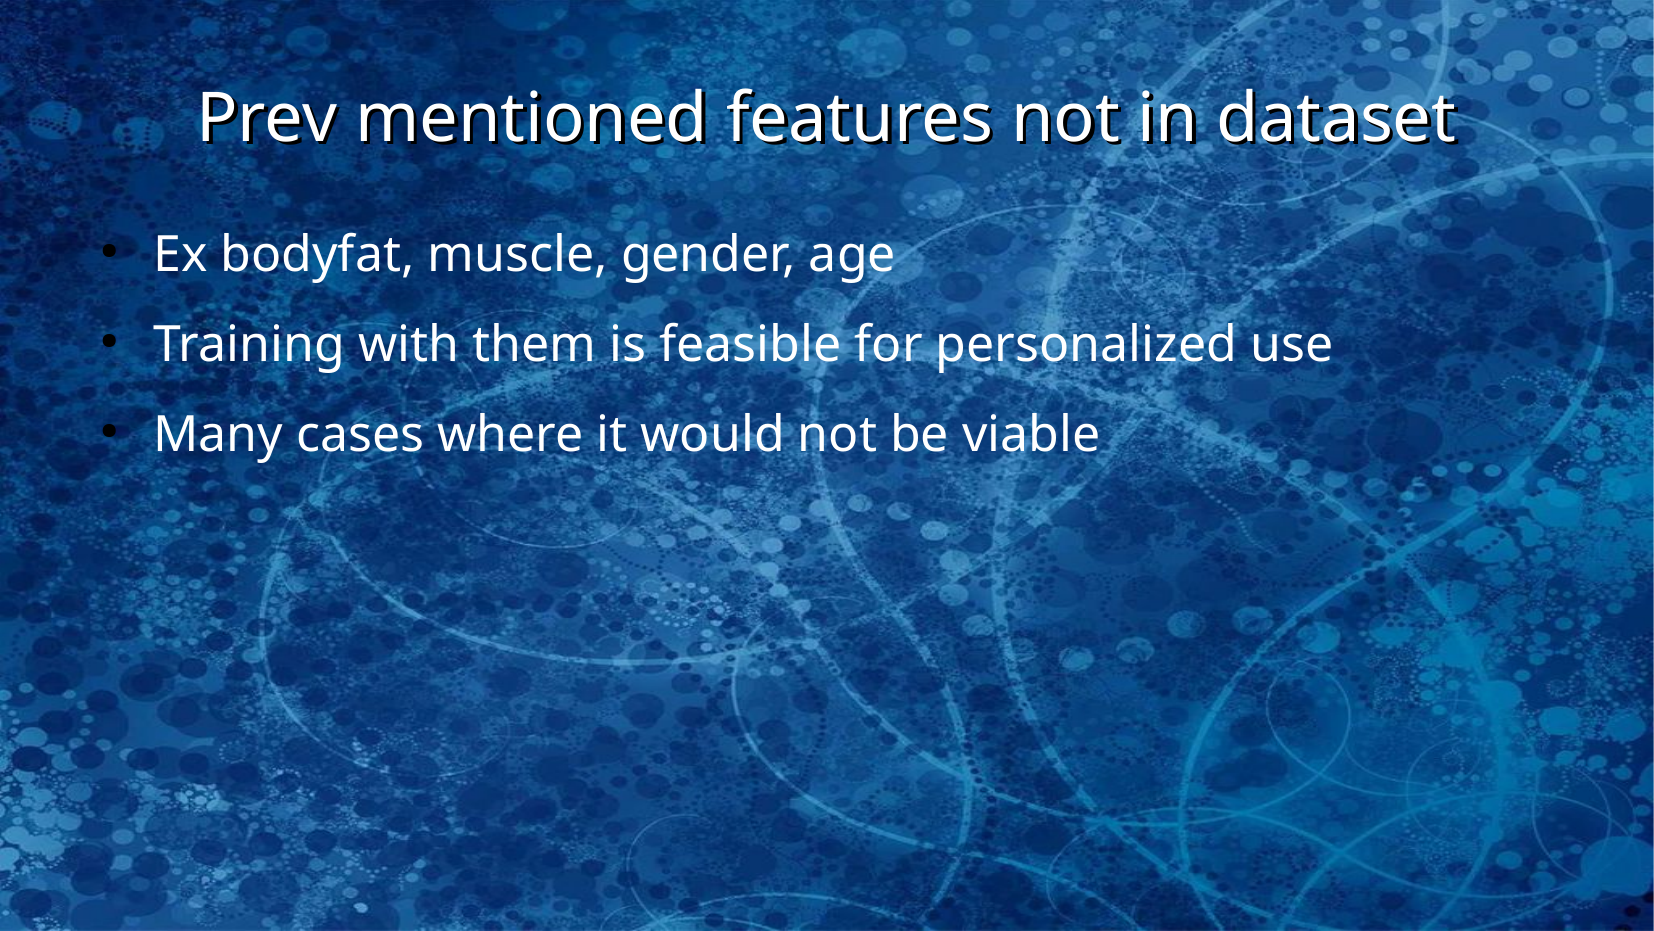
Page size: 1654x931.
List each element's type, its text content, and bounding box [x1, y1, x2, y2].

picture [0, 0, 1654, 931]
title Prev mentioned features not in dataset [82, 37, 1571, 193]
list Ex bodyfat, muscle, gender, age Training with them is feasible for personalized use Many cases where it would not be viable [82, 217, 1571, 758]
